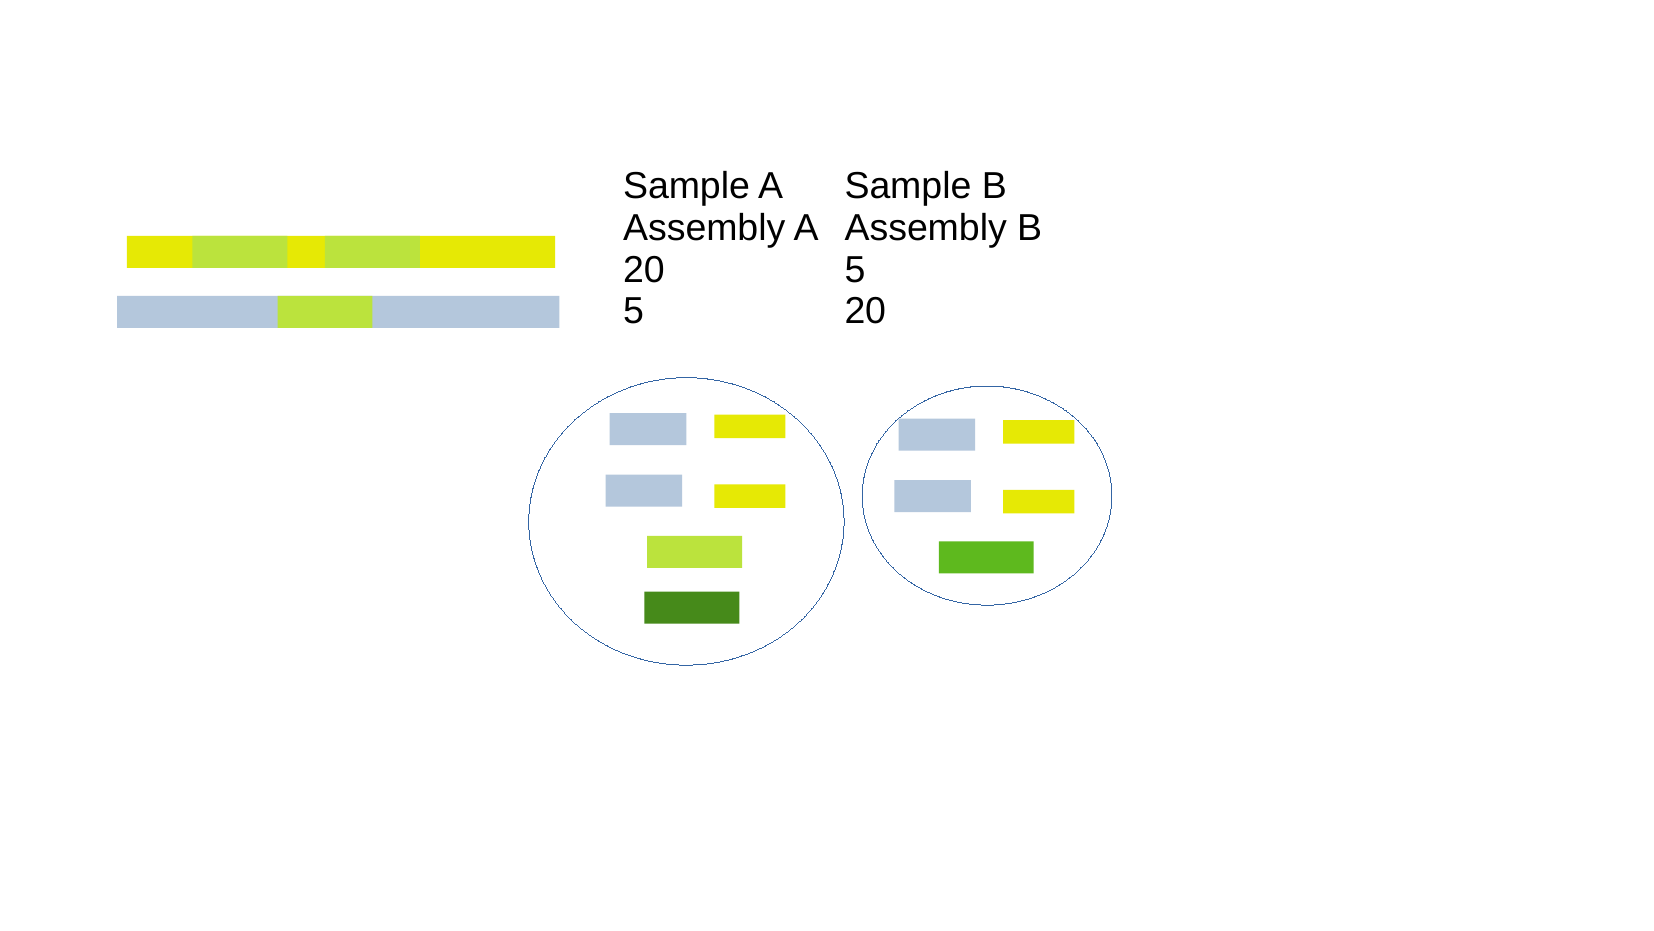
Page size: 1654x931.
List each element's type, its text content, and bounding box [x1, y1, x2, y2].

text_box Sample A Sample B Assembly A Assembly B 20 5 5 20 [608, 156, 1160, 340]
text_box [898, 418, 976, 451]
text_box [609, 413, 687, 446]
text_box [714, 484, 786, 508]
text_box [1003, 420, 1075, 444]
text_box [1003, 489, 1075, 514]
text_box [605, 474, 683, 507]
text_box [126, 235, 556, 268]
text_box [894, 480, 971, 513]
text_box [647, 535, 743, 568]
text_box [117, 295, 560, 328]
text_box [714, 414, 786, 439]
text_box [644, 591, 740, 624]
text_box [938, 541, 1034, 574]
